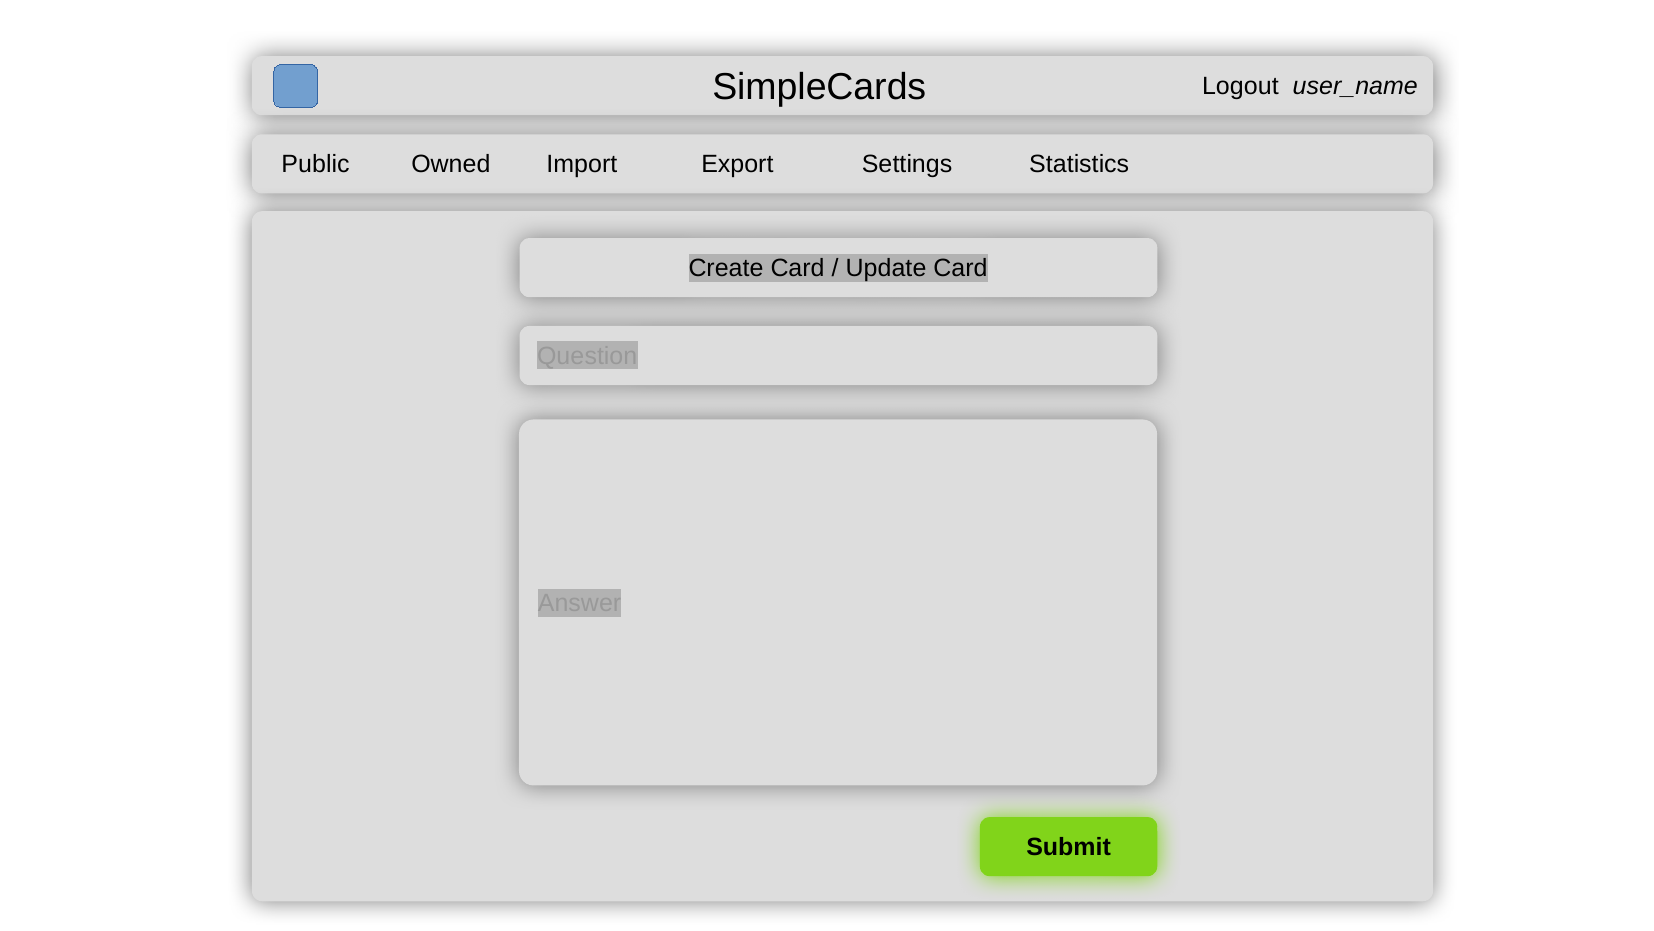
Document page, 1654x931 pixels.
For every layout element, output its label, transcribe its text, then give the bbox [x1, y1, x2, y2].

text_box Submit [979, 817, 1158, 877]
text_box Export [686, 142, 793, 186]
text_box [251, 134, 1434, 194]
text_box SimpleCards [697, 58, 942, 116]
text_box Public [266, 142, 373, 186]
text_box [251, 211, 1434, 902]
text_box Settings [847, 142, 967, 186]
text_box Create Card / Update Card [519, 238, 1158, 298]
text_box Import [531, 142, 638, 186]
text_box Logout [1187, 64, 1278, 108]
text_box user_name [1278, 64, 1433, 108]
text_box Statistics [1014, 142, 1145, 186]
text_box Question [519, 325, 1158, 386]
text_box Owned [396, 142, 506, 186]
text_box [251, 56, 1433, 116]
text_box Answer [518, 419, 1158, 786]
